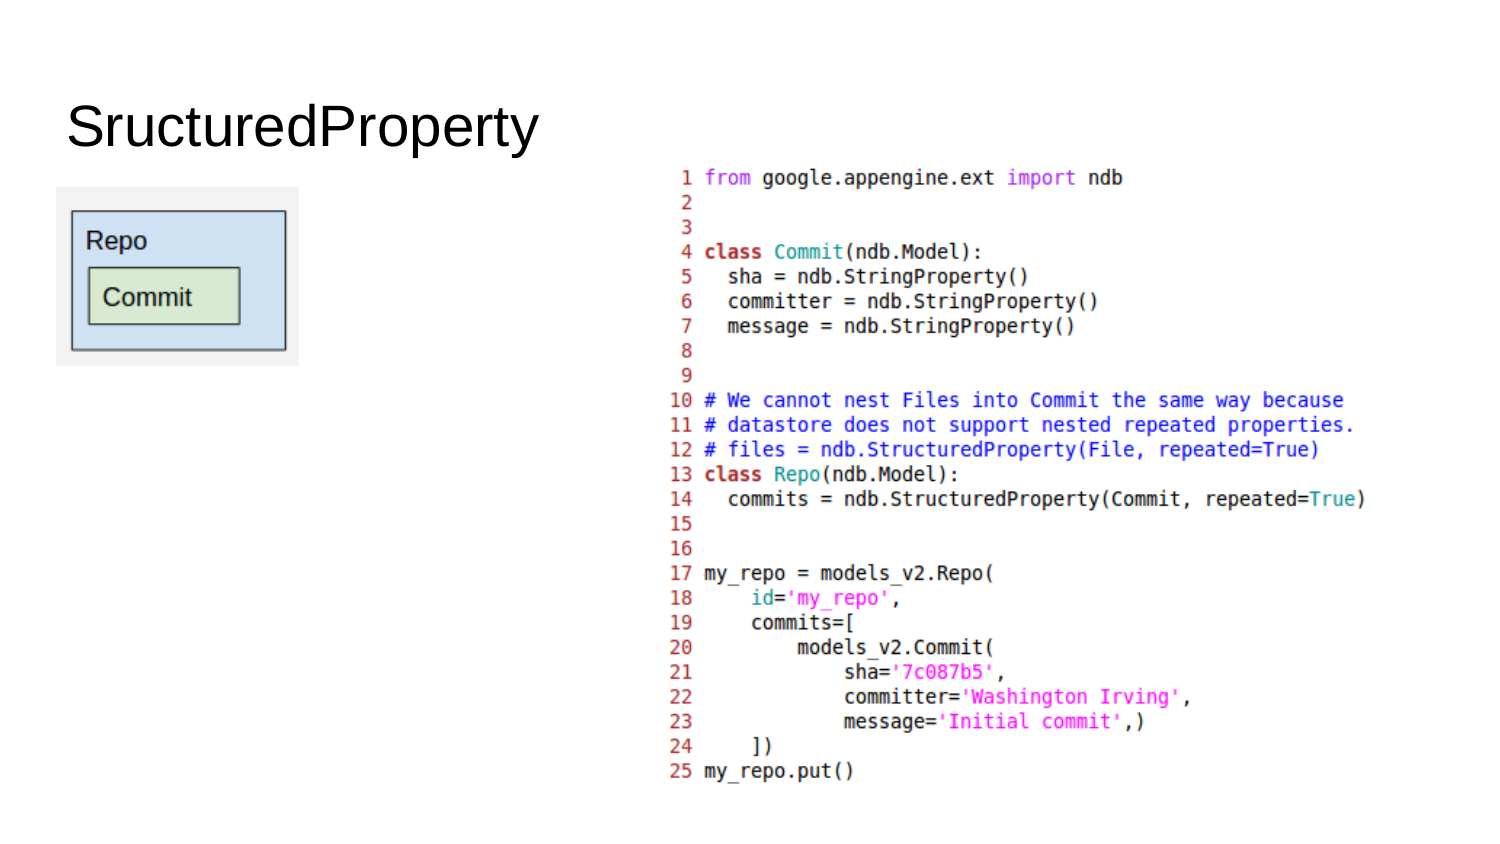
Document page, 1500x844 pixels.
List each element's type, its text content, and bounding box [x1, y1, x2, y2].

picture [655, 166, 1376, 794]
picture [56, 187, 299, 366]
title SructuredProperty [51, 72, 1449, 167]
